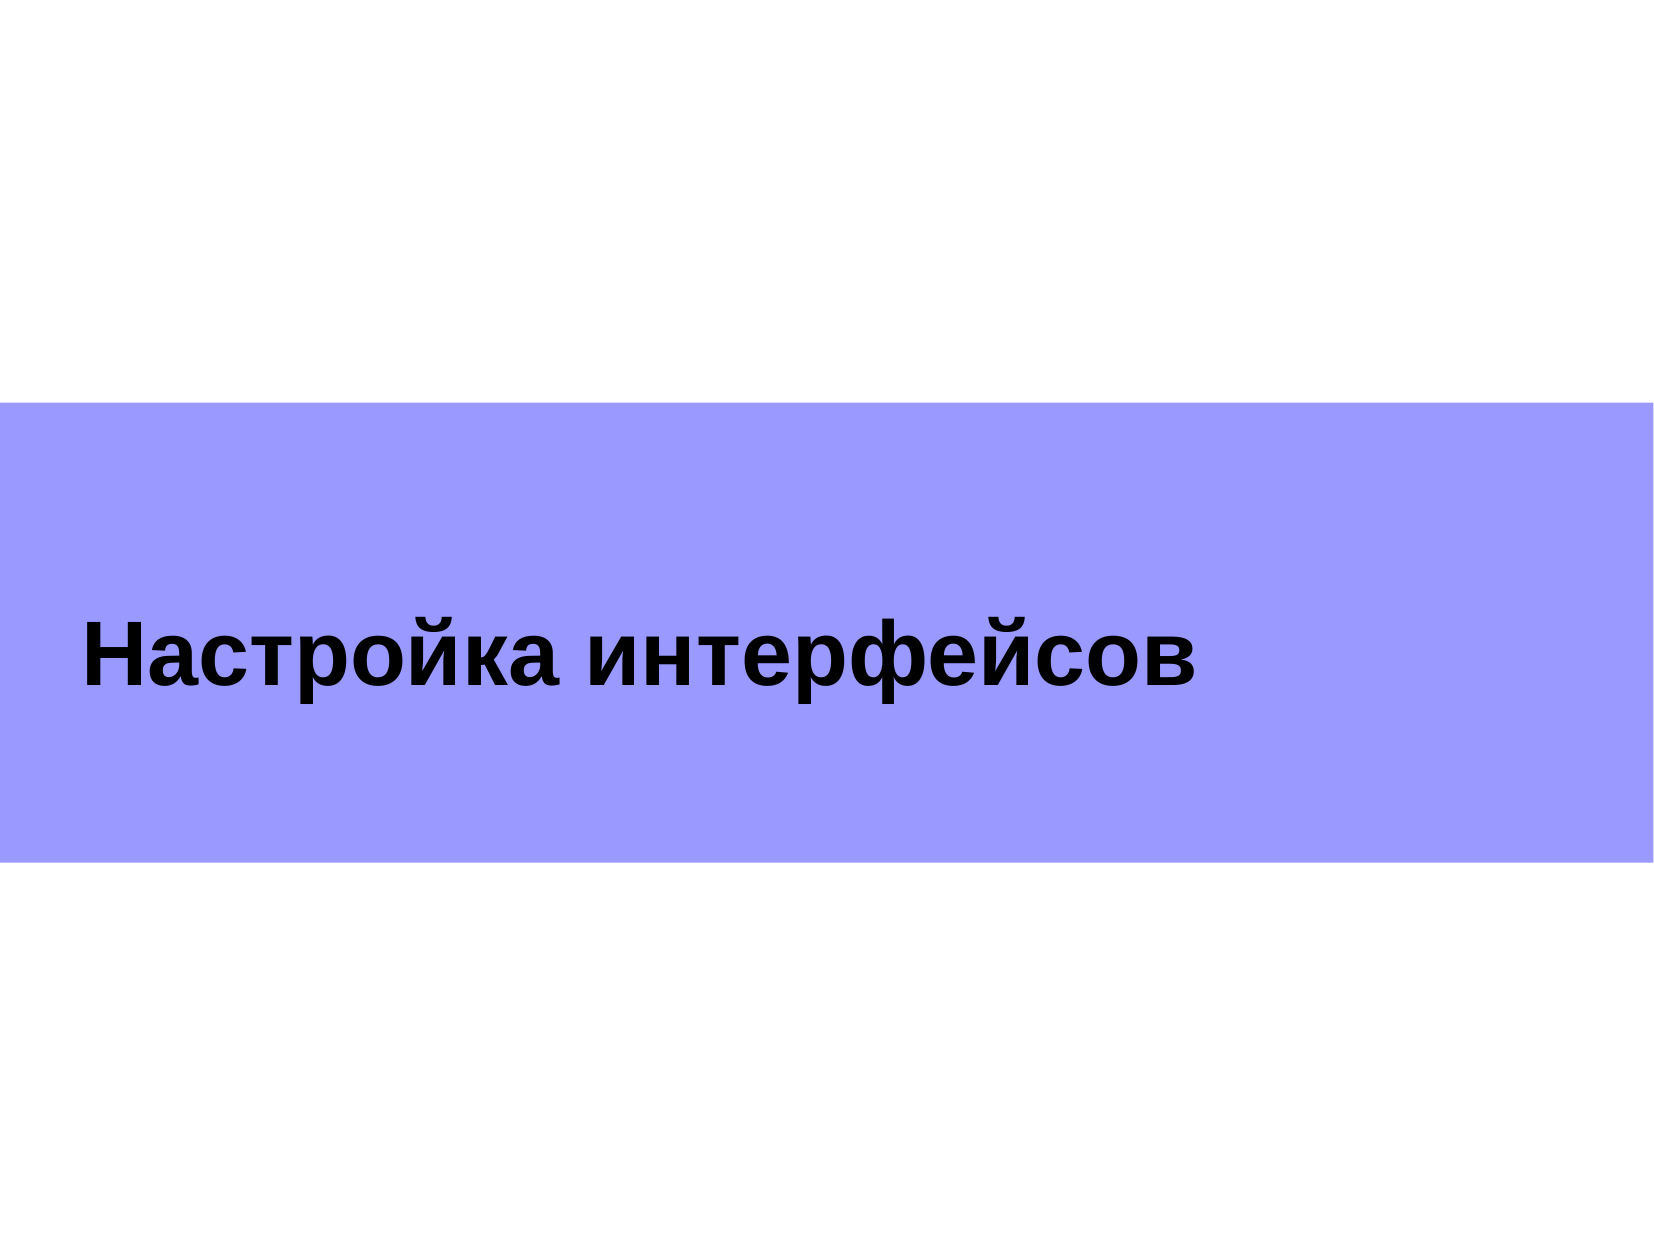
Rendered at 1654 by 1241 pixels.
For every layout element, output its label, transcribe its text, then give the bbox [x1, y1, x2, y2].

text_box Настройка интерфейсов [67, 600, 1530, 772]
